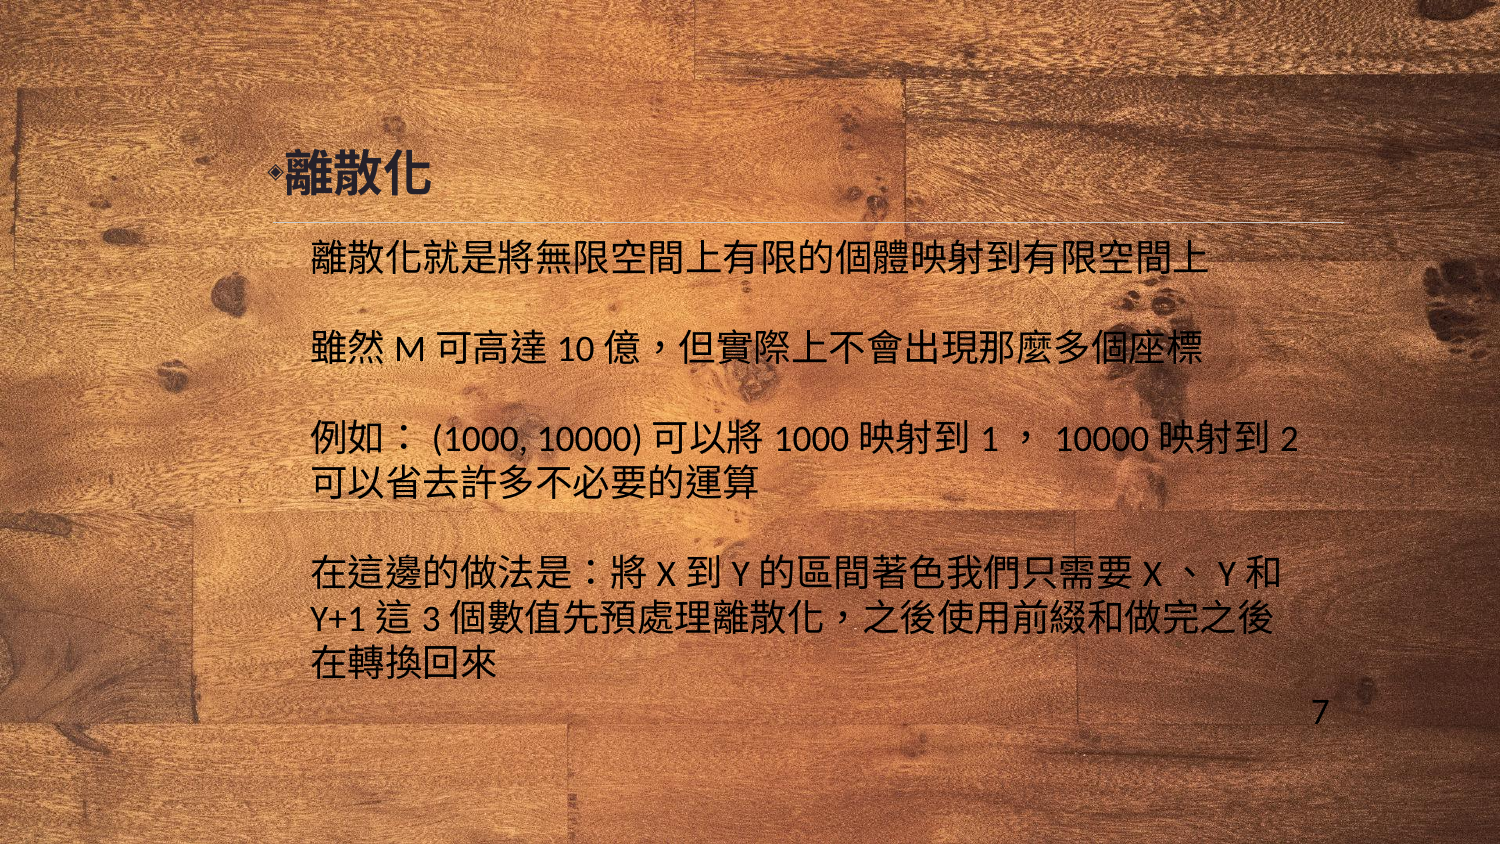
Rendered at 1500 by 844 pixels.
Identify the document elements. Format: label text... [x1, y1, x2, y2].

text_box 離散化就是將無限空間上有限的個體映射到有限空間上 雖然M可高達10億，但實際上不會出現那麼多個座標 例如：(1000, 10000)可以將1000映射到1，10000映射到2 可以省去許多不必要的運算 在這邊的做法是：將X到Y的區間著色我們只需要X、Y和Y+1這3個數值先預處理離散化，之後使用前綴和做完之後在轉換回來 [295, 225, 1316, 741]
text_box 7 [1316, 672, 1386, 737]
list 離散化 [252, 126, 746, 216]
